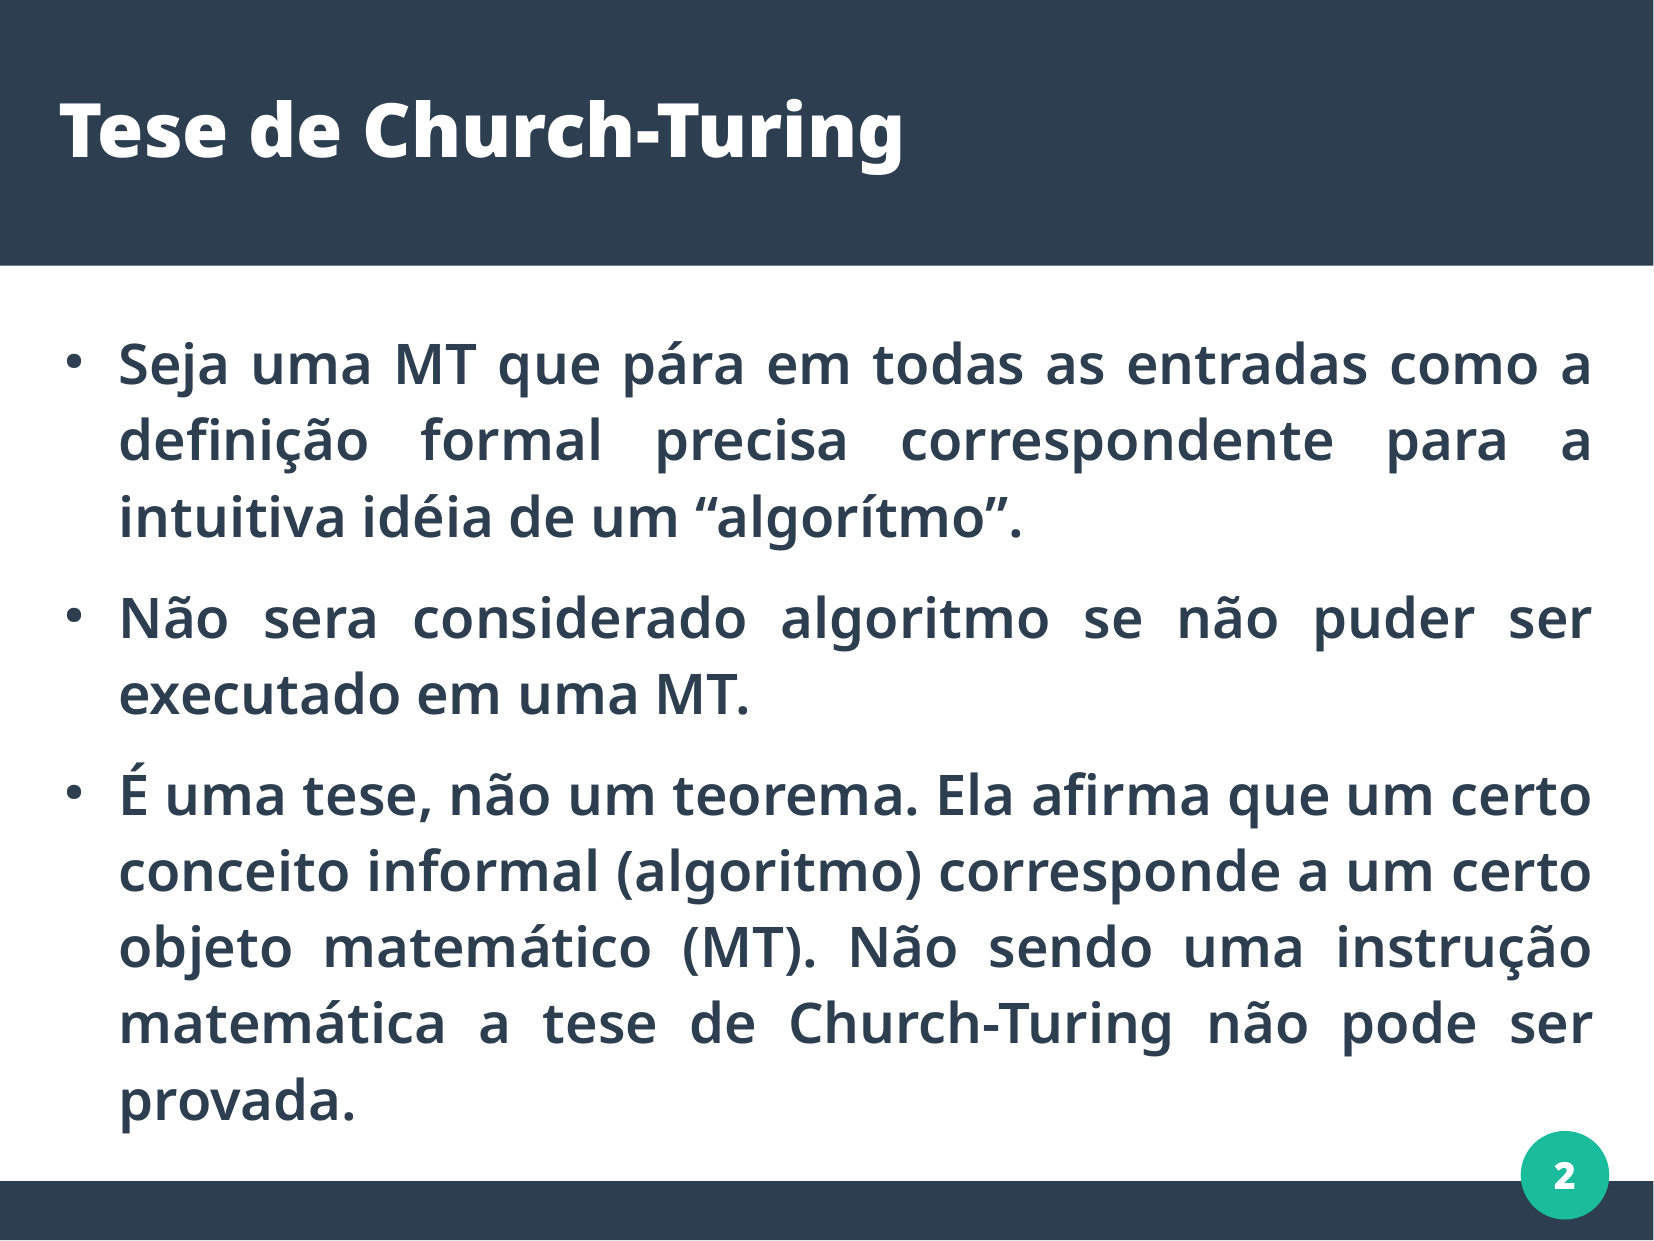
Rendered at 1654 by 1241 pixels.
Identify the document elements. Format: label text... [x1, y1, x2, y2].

list Seja uma MT que pára em todas as entradas como a definição formal precisa correspondente para a intuitiva idéia de um “algorítmo”. Não sera considerado algoritmo se não puder ser executado em uma MT. É uma tese, não um teorema. Ela afirma que um certo conceito informal (algoritmo) corresponde a um certo objeto matemático (MT). Não sendo uma instrução matemática a tese de Church-Turing não pode ser provada. [59, 324, 1595, 1152]
title Tese de Church-Turing [59, 49, 1595, 207]
